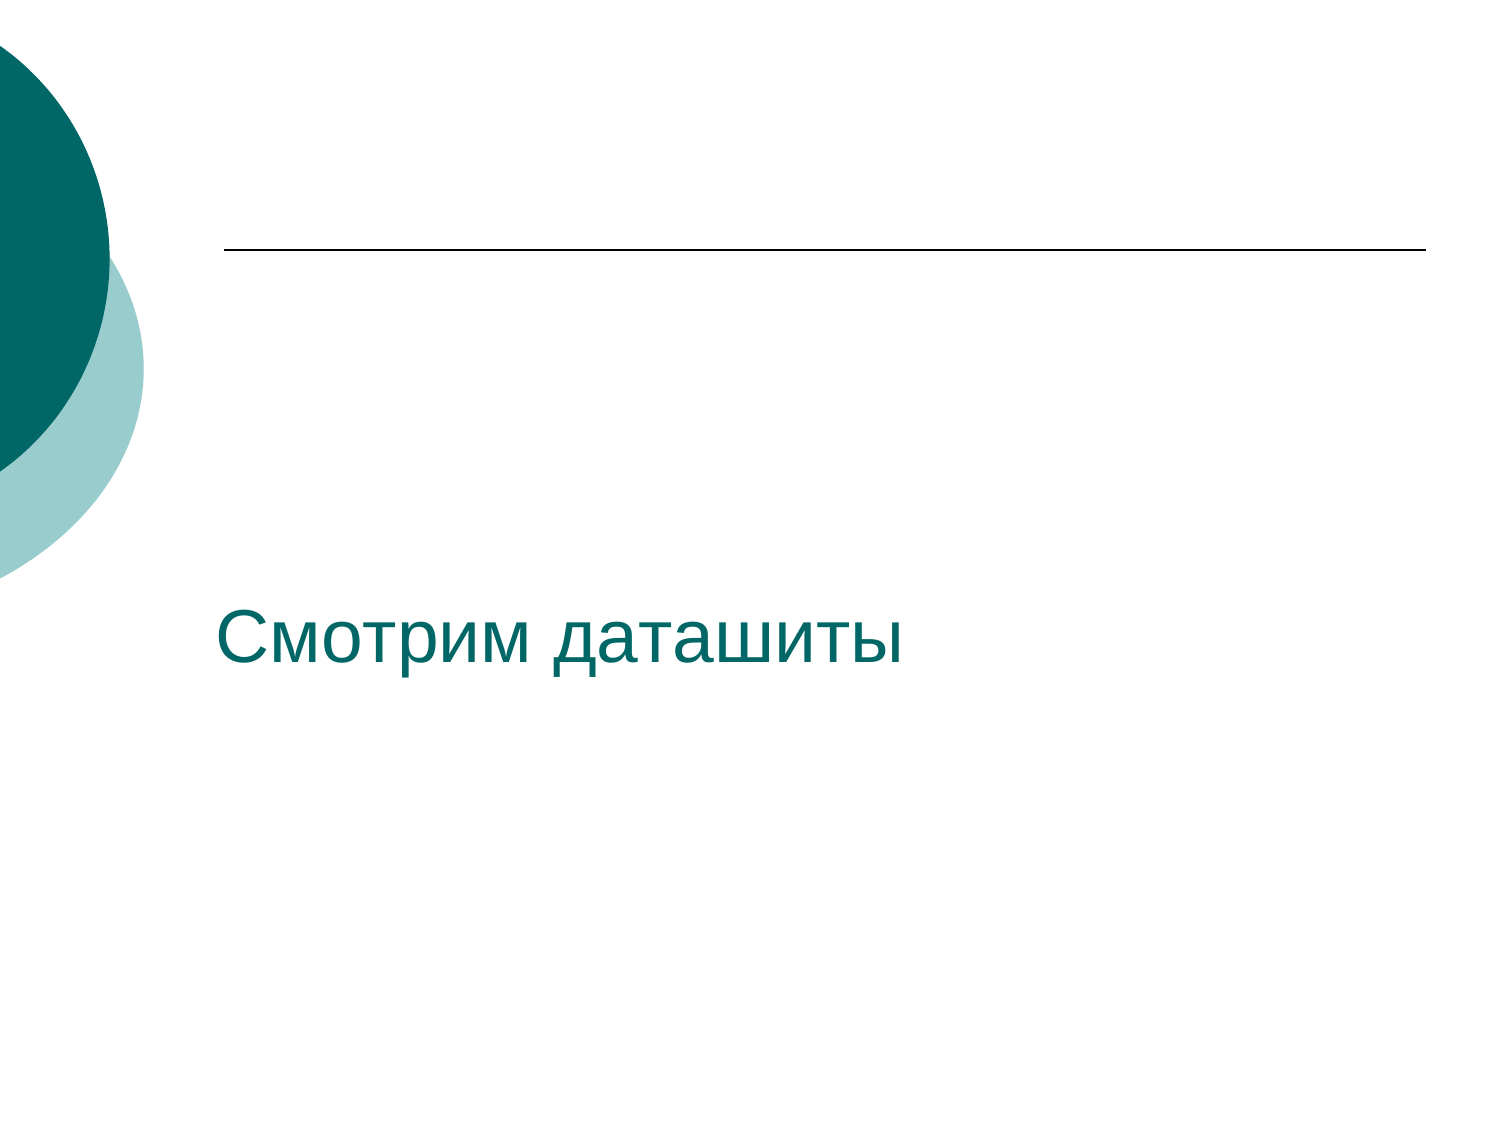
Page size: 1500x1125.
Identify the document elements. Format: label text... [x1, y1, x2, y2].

title Смотрим даташиты [200, 497, 1401, 686]
